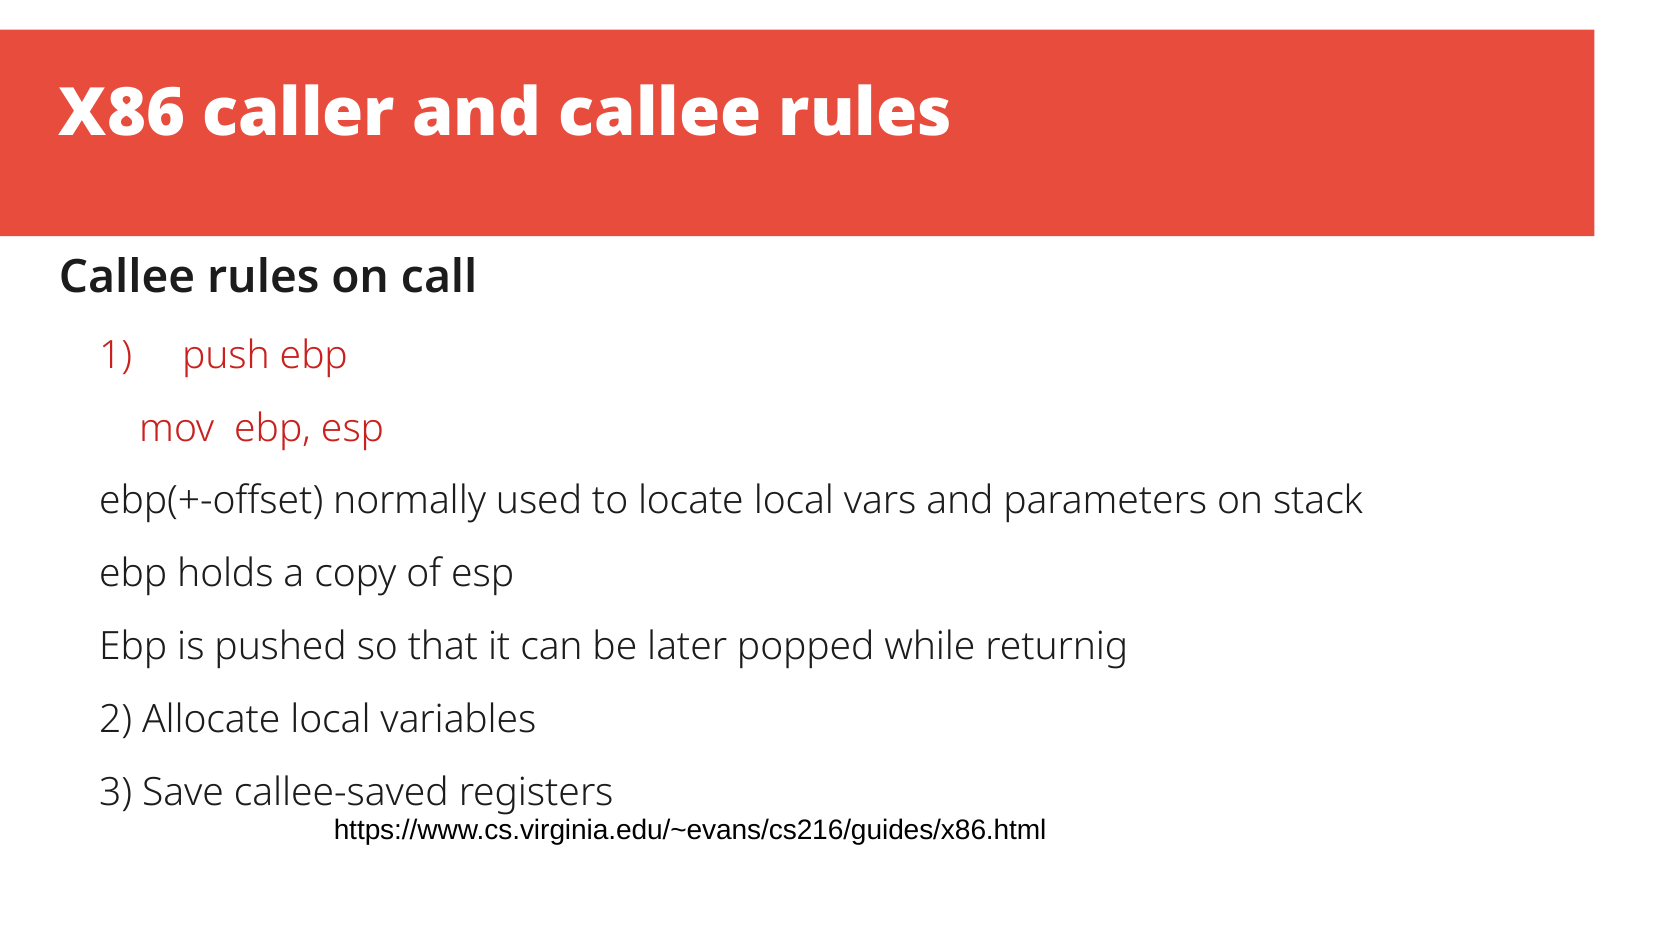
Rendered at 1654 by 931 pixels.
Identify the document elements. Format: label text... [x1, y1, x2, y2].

title X86 caller and callee rules [59, 44, 1595, 156]
text_box https://www.cs.virginia.edu/~evans/cs216/guides/x86.html [318, 806, 1455, 853]
list Callee rules on call 1) push ebp mov ebp, esp ebp(+-offset) normally used to locate local vars and parameters on stack ebp holds a copy of esp Ebp is pushed so that it can be later popped while returnig 2) Allocate local variables 3) Save callee-saved registers [59, 243, 1565, 820]
